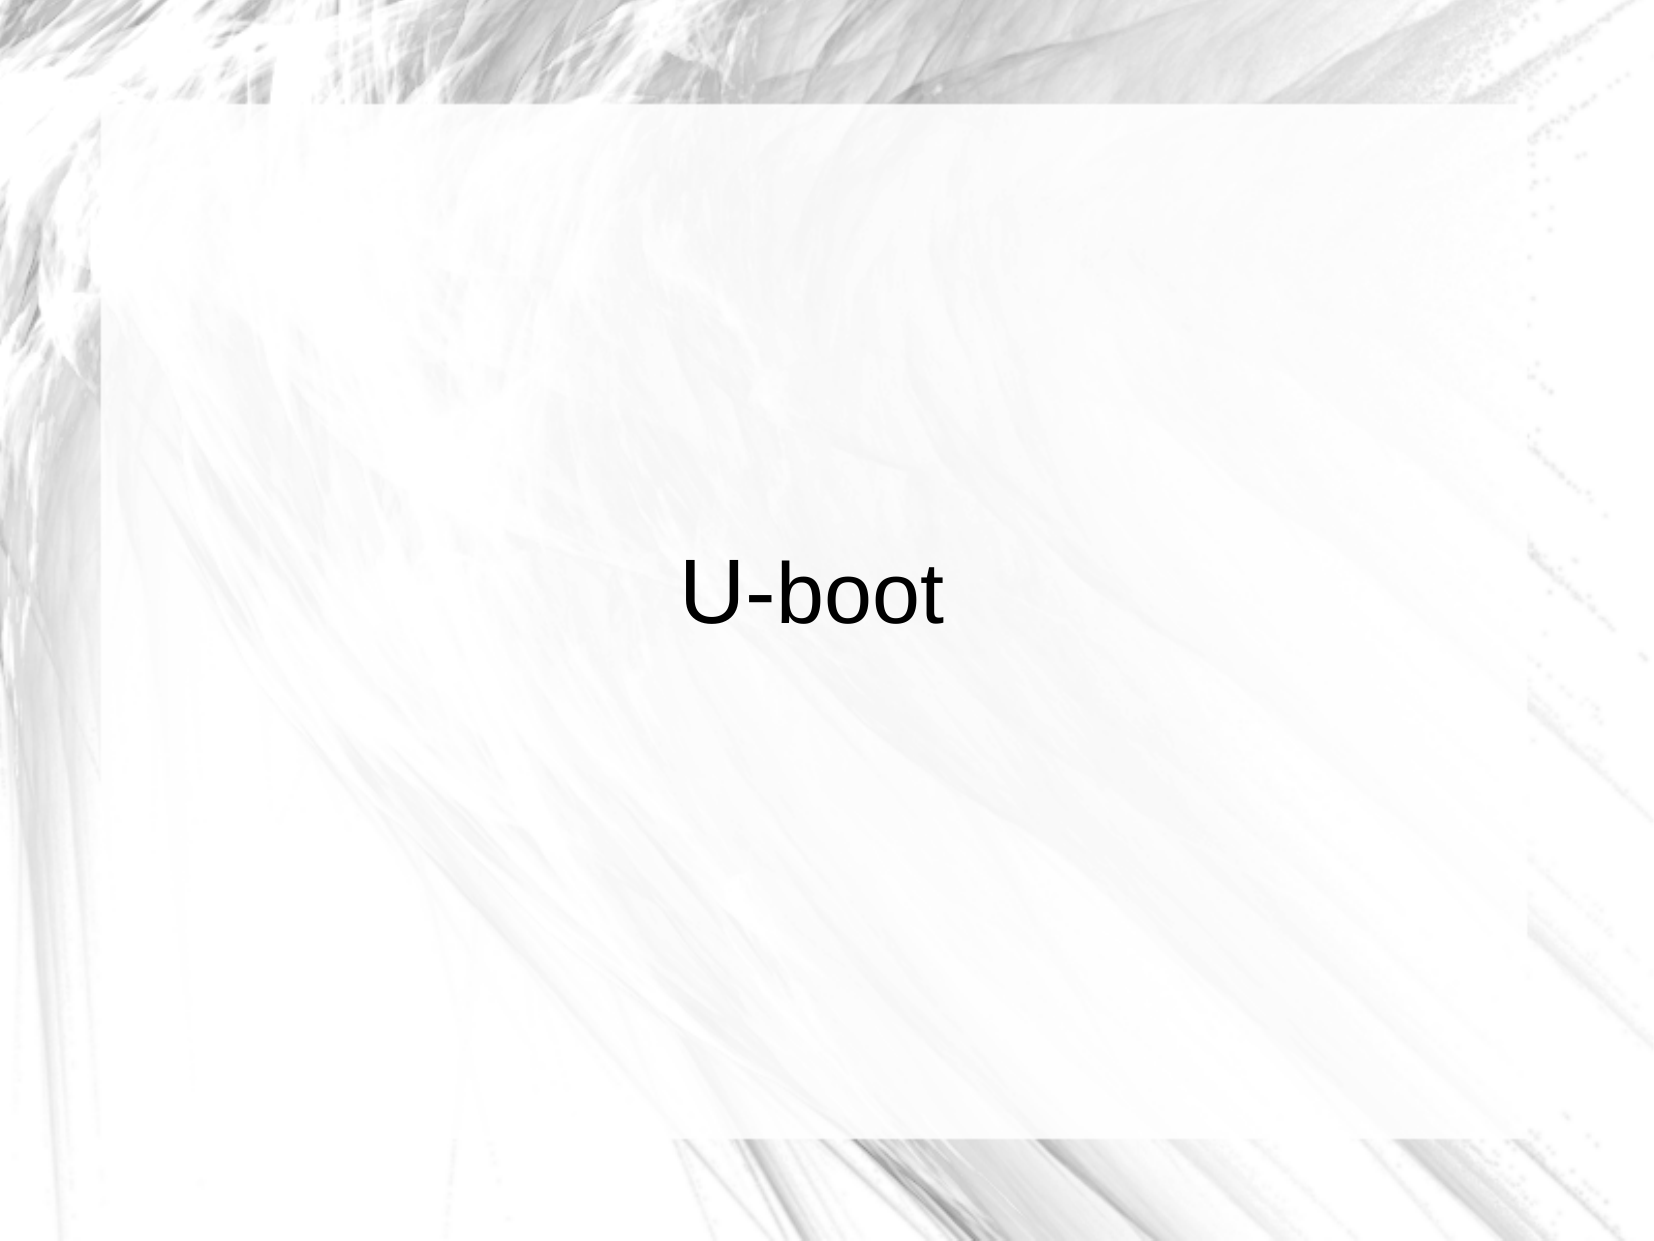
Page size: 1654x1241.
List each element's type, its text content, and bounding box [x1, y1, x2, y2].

title U-boot [118, 507, 1506, 676]
picture [0, 0, 1654, 1241]
